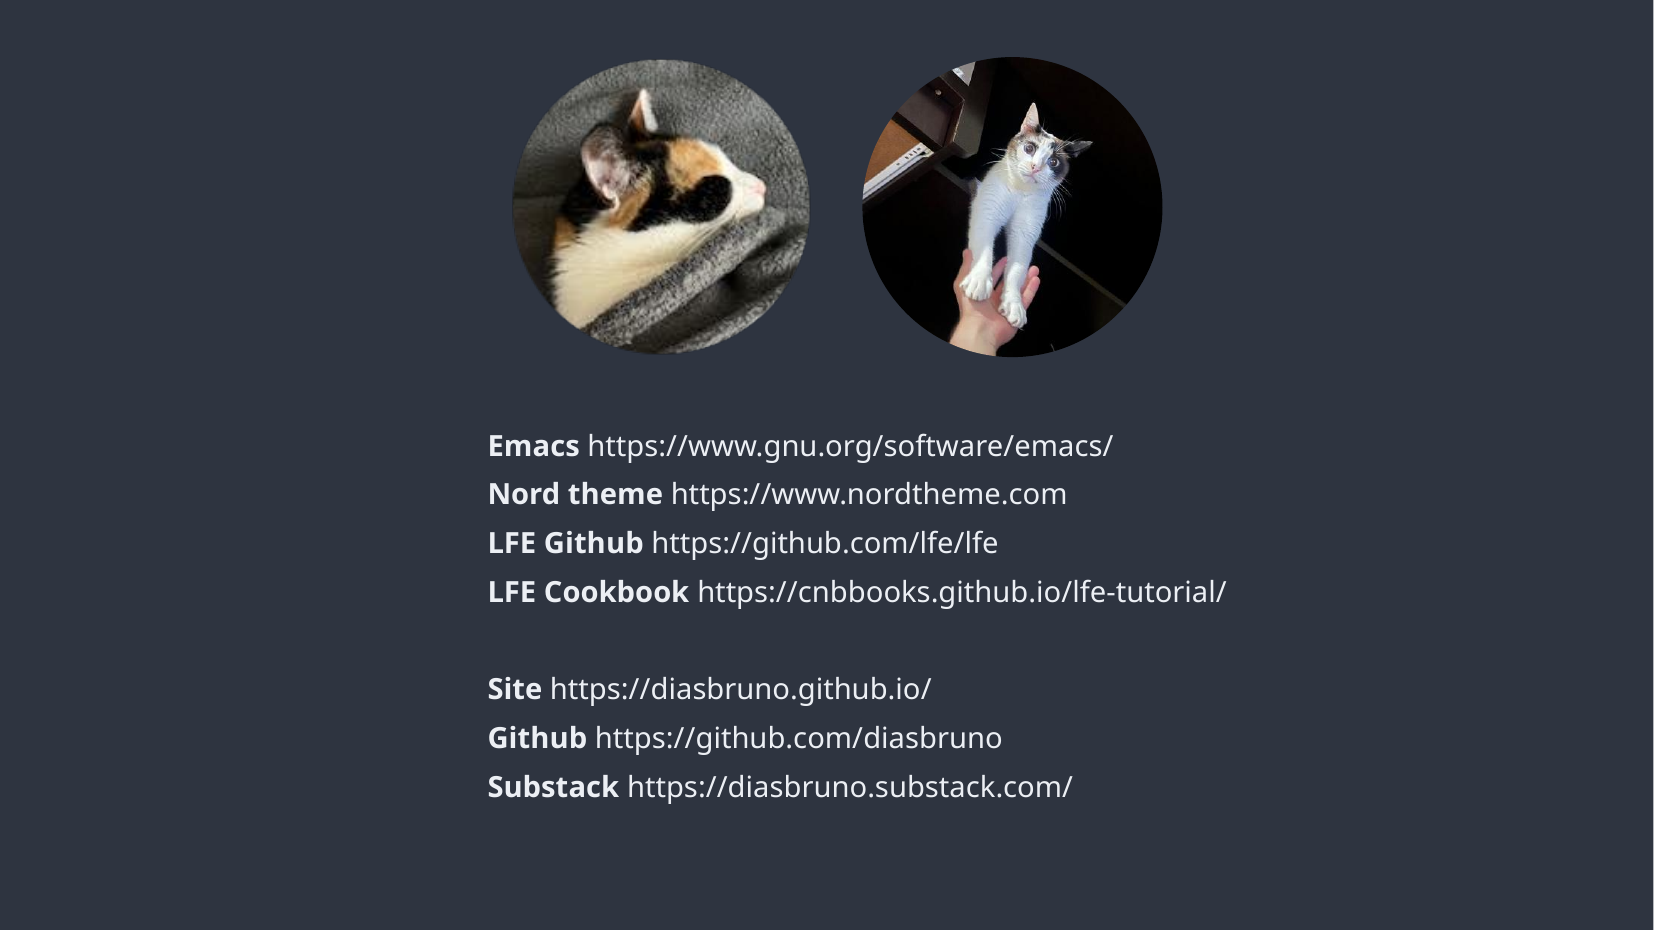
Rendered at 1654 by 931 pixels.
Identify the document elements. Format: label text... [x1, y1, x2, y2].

subtitle Emacs https://www.gnu.org/software/emacs/ Nord theme https://www.nordtheme.com LFE Github https://github.com/lfe/lfe LFE Cookbook https://cnbbooks.github.io/lfe-tutorial/ Site https://diasbruno.github.io/ Github https://github.com/diasbruno Substack https://diasbruno.substack.com/ [487, 412, 1276, 867]
picture [454, 0, 861, 413]
text_box [862, 57, 1163, 358]
